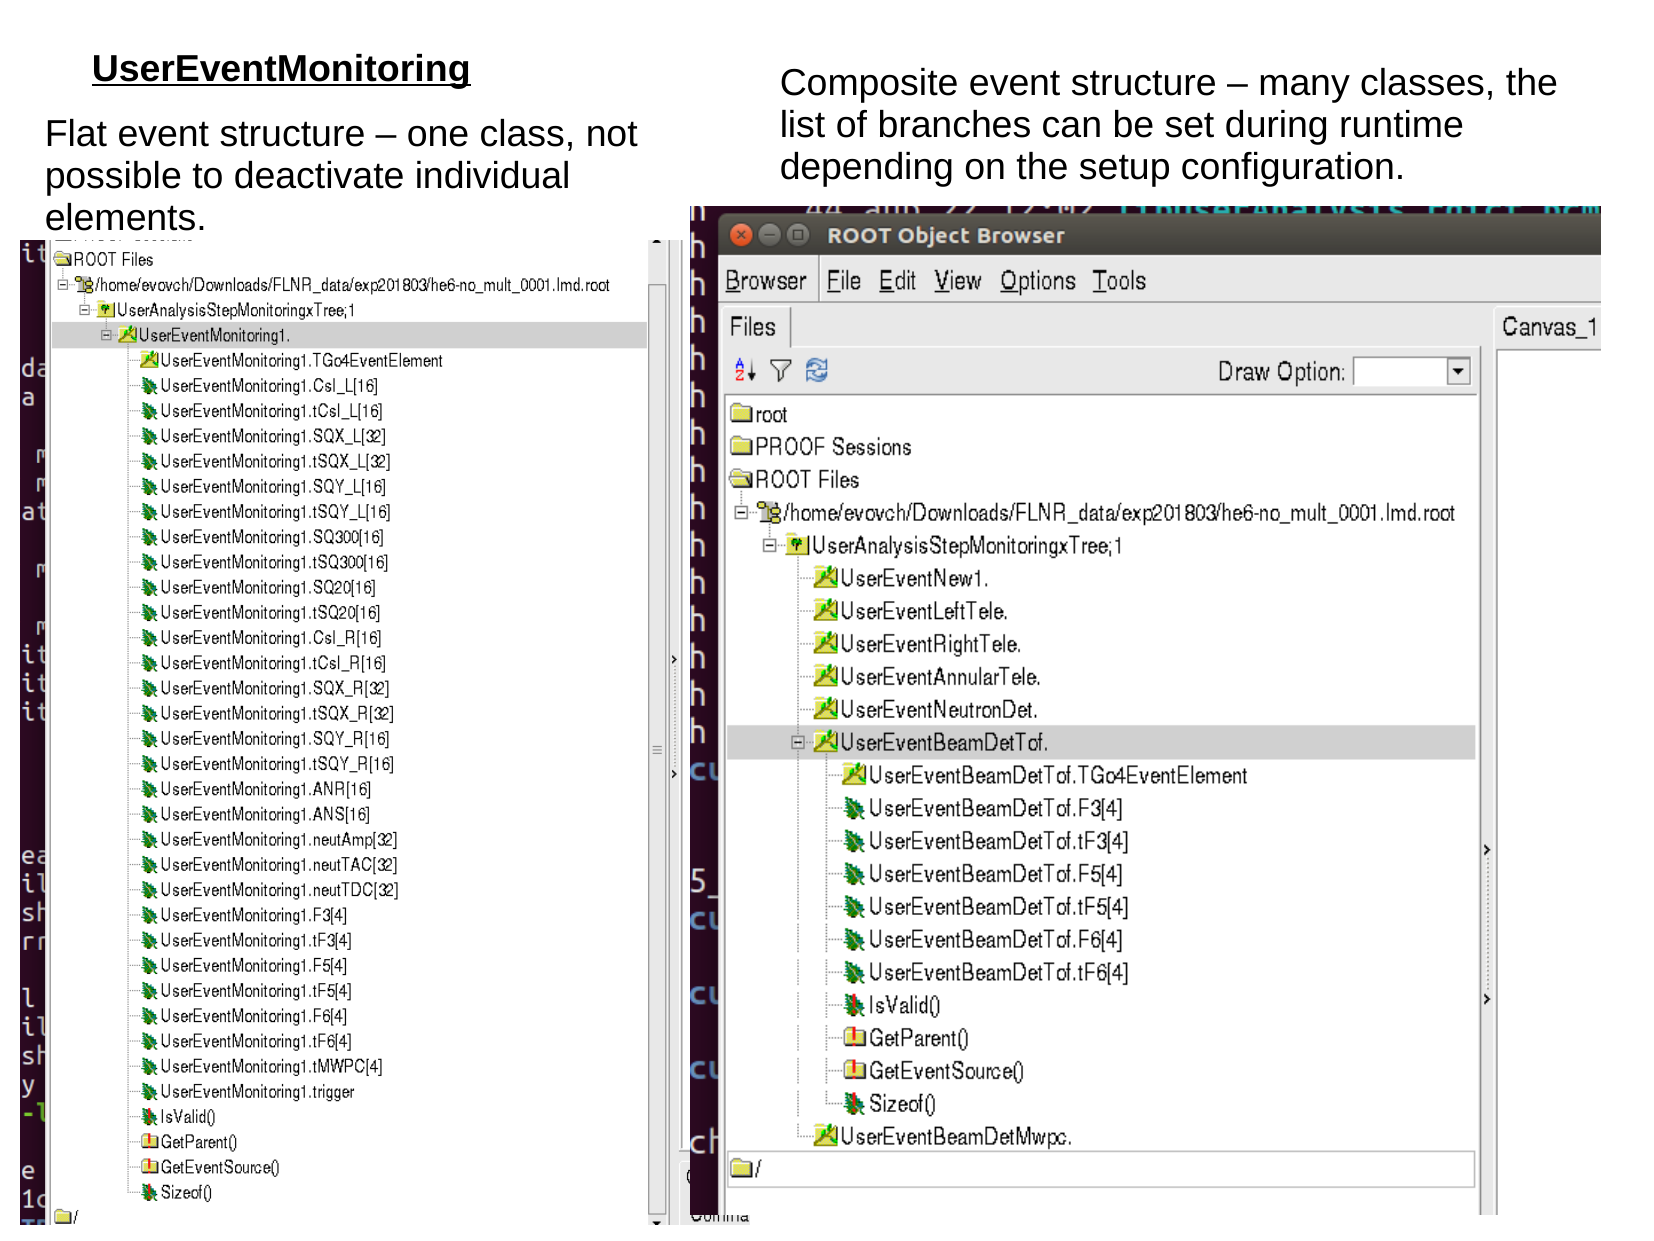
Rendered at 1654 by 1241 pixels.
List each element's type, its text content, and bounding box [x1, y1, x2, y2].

text_box Composite event structure – many classes, the list of branches can be set during runtime depending on the setup configuration. [765, 54, 1606, 237]
text_box Flat event structure – one class, not possible to deactivate individual elements. [30, 105, 736, 246]
text_box UserEventMonitoring [77, 39, 486, 97]
picture [20, 206, 1601, 1225]
